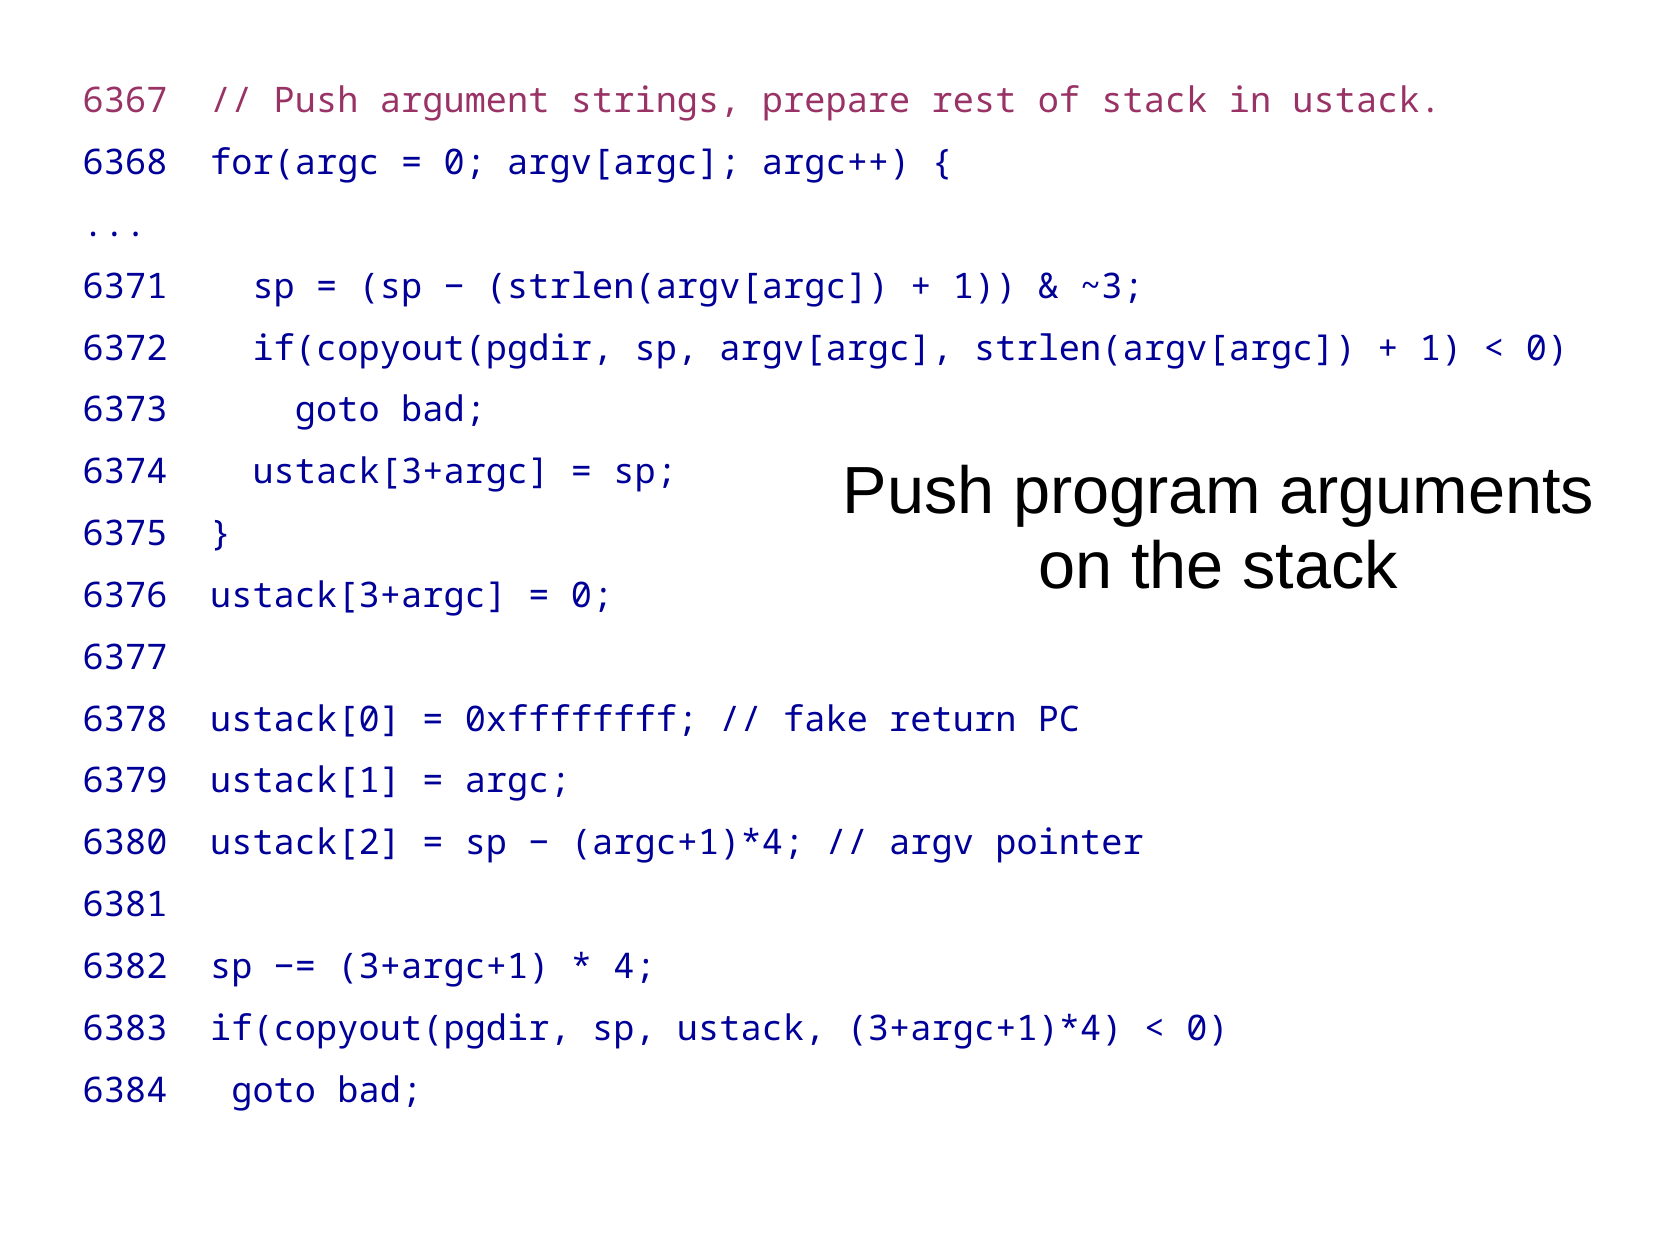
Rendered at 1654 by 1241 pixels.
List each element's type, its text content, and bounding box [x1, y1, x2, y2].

list 6367 // Push argument strings, prepare rest of stack in ustack. 6368 for(argc = 0; argv[argc]; argc++) { ... 6371 sp = (sp − (strlen(argv[argc]) + 1)) & ~3; 6372 if(copyout(pgdir, sp, argv[argc], strlen(argv[argc]) + 1) < 0) 6373 goto bad; 6374 ustack[3+argc] = sp; 6375 } 6376 ustack[3+argc] = 0; 6377 6378 ustack[0] = 0xffffffff; // fake return PC 6379 ustack[1] = argc; 6380 ustack[2] = sp − (argc+1)*4; // argv pointer 6381 6382 sp −= (3+argc+1) * 4; 6383 if(copyout(pgdir, sp, ustack, (3+argc+1)*4) < 0) 6384 goto bad; [82, 75, 1571, 1163]
title Push program arguments on the stack [825, 424, 1613, 632]
